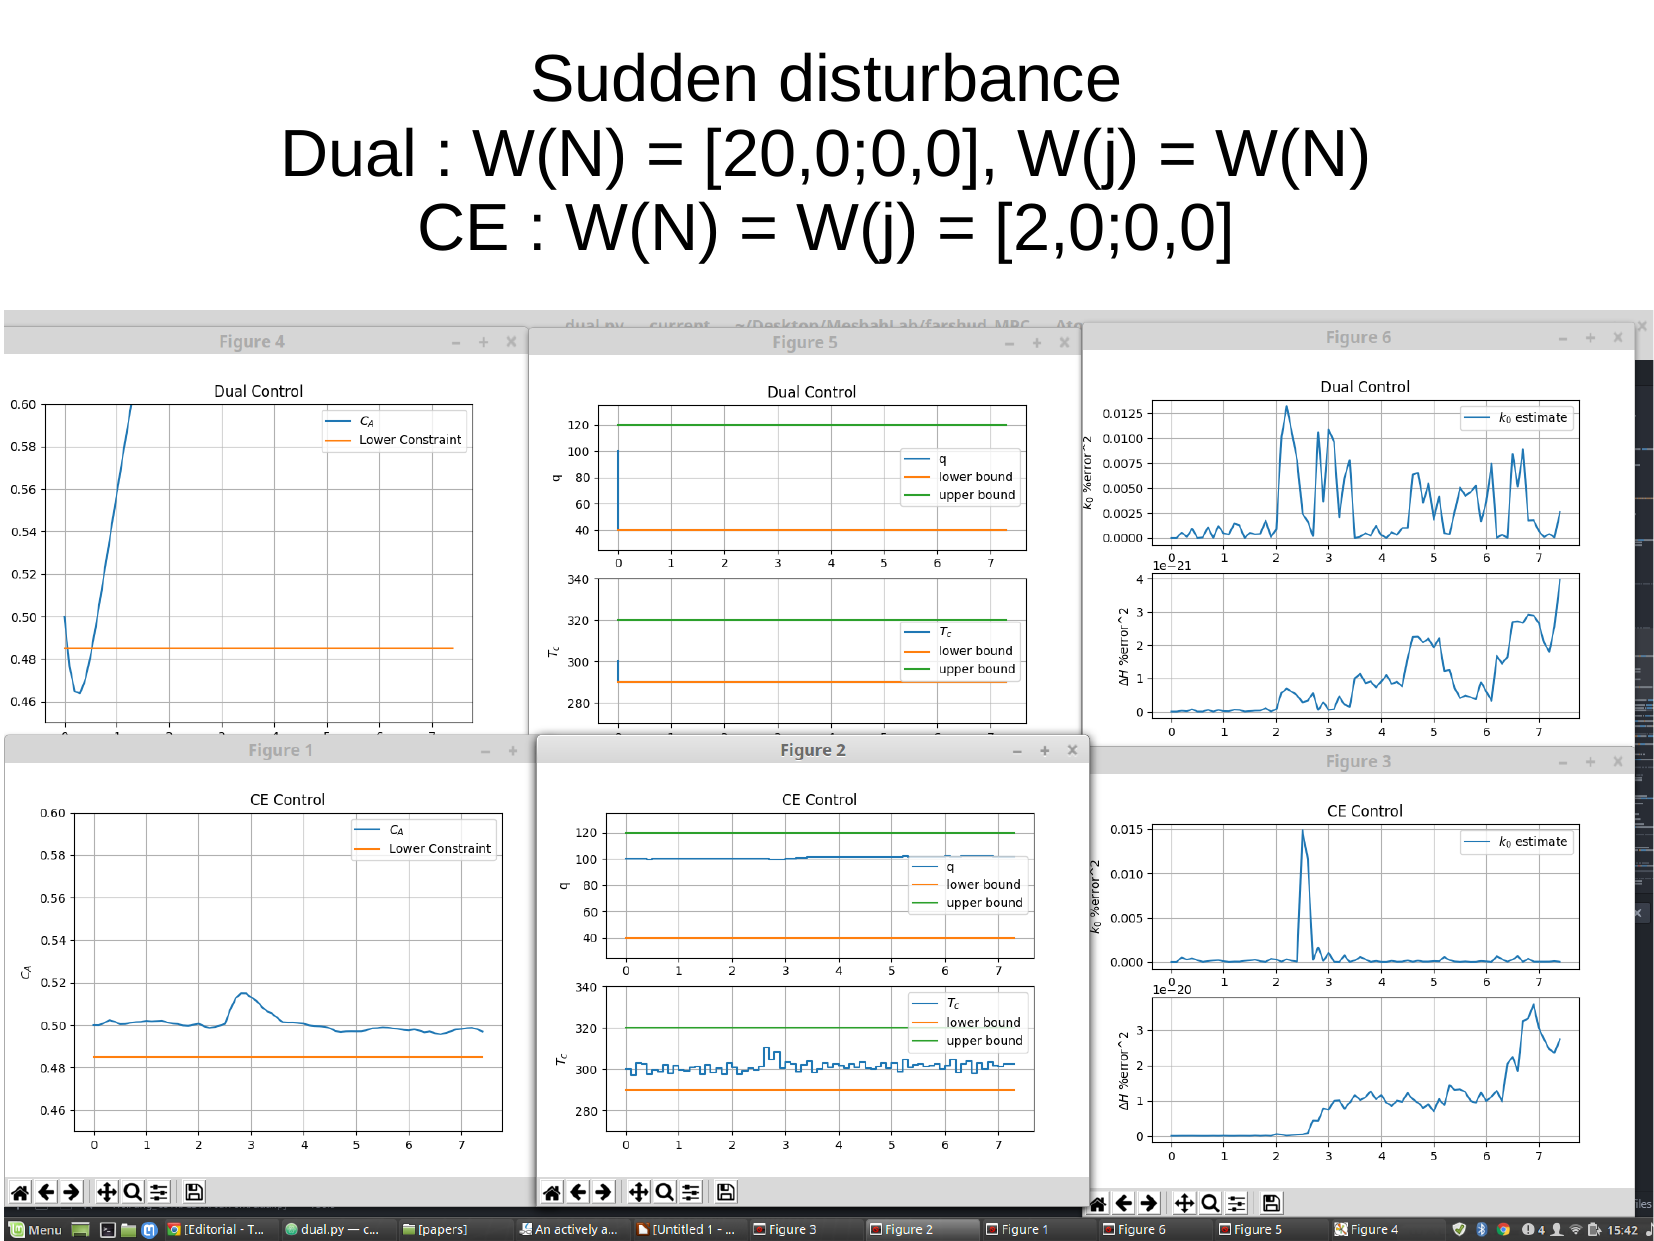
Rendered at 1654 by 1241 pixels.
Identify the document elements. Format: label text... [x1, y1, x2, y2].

picture [4, 310, 1654, 1241]
title Sudden disturbance Dual : W(N) = [20,0;0,0], W(j) = W(N) CE : W(N) = W(j) = [2,0;0,0] [82, 40, 1571, 266]
